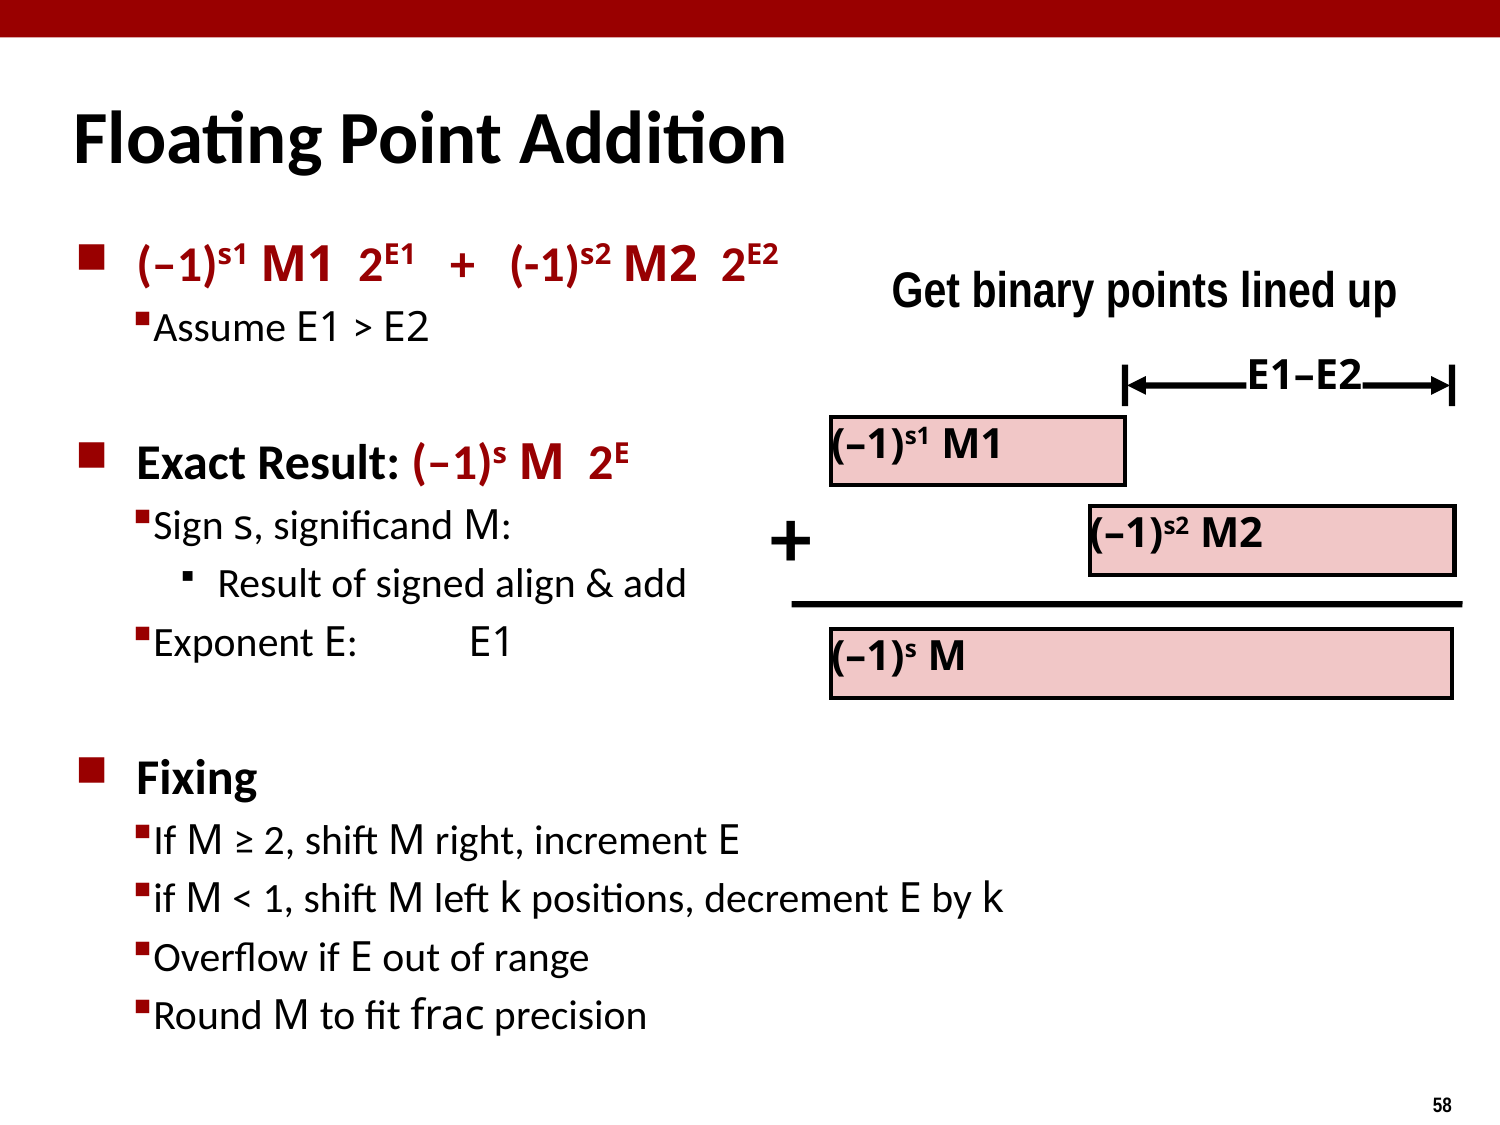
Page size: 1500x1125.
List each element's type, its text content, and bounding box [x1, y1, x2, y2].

title Floating Point Addition [58, 71, 1304, 197]
text_box (–1)s M [831, 629, 1453, 698]
text_box (–1)s1 M1 [831, 416, 1125, 486]
text_box + [770, 483, 813, 584]
text_box E1–E2 [1246, 347, 1363, 398]
text_box Get binary points lined up [876, 249, 1413, 325]
list (–1)s1 M1 2E1 + (-1)s2 M2 2E2 Assume E1 > E2 Exact Result: (–1)s M 2E Sign s, significand M: Result of signed align & add Exponent E: E1 Fixing If M ≥ 2, shift M right, increment E if M < 1, shift M left k positions, decrement E by k Overflow if E out of range Round M to fit frac precision [65, 223, 1361, 1040]
text_box (–1)s2 M2 [1090, 506, 1455, 575]
